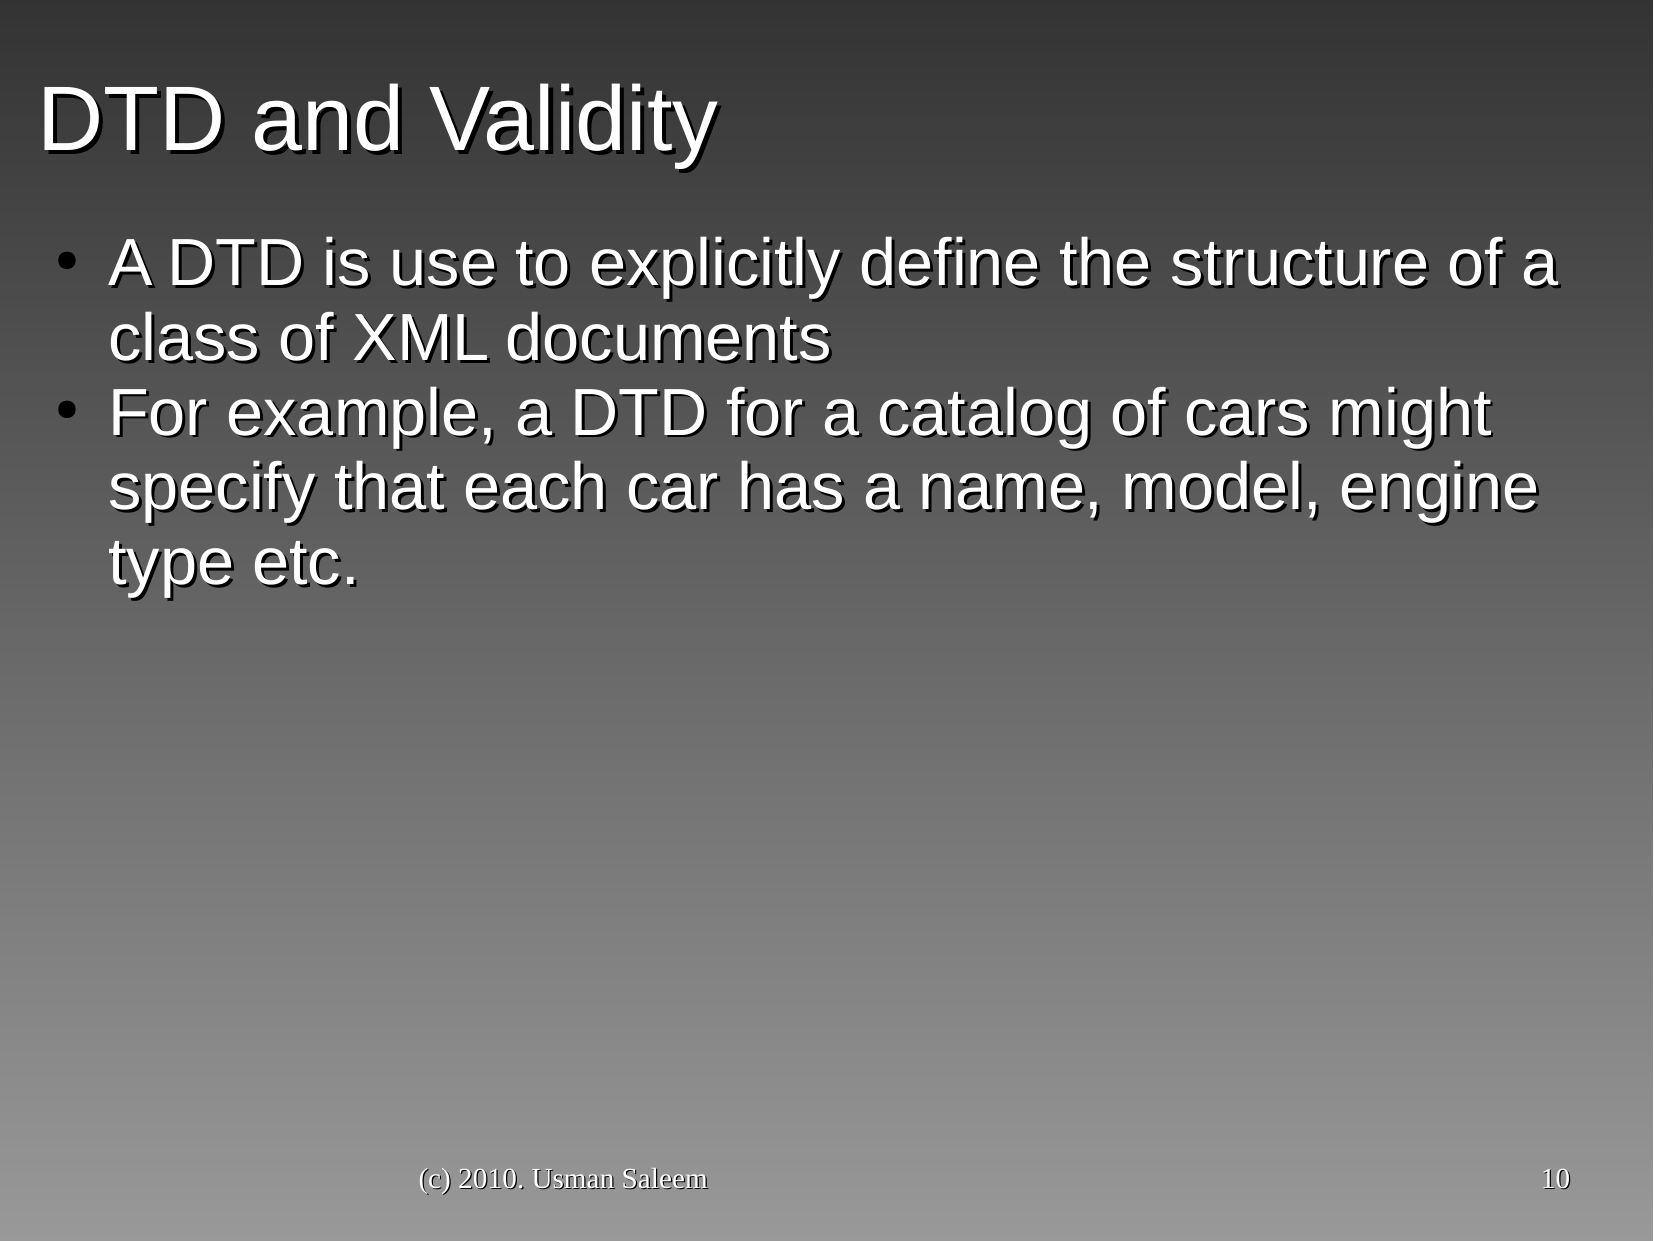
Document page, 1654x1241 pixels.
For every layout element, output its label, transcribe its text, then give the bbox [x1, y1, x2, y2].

list A DTD is use to explicitly define the structure of a class of XML documents For example, a DTD for a catalog of cars might specify that each car has a name, model, engine type etc. [37, 225, 1613, 1126]
title DTD and Validity [37, 49, 1613, 188]
